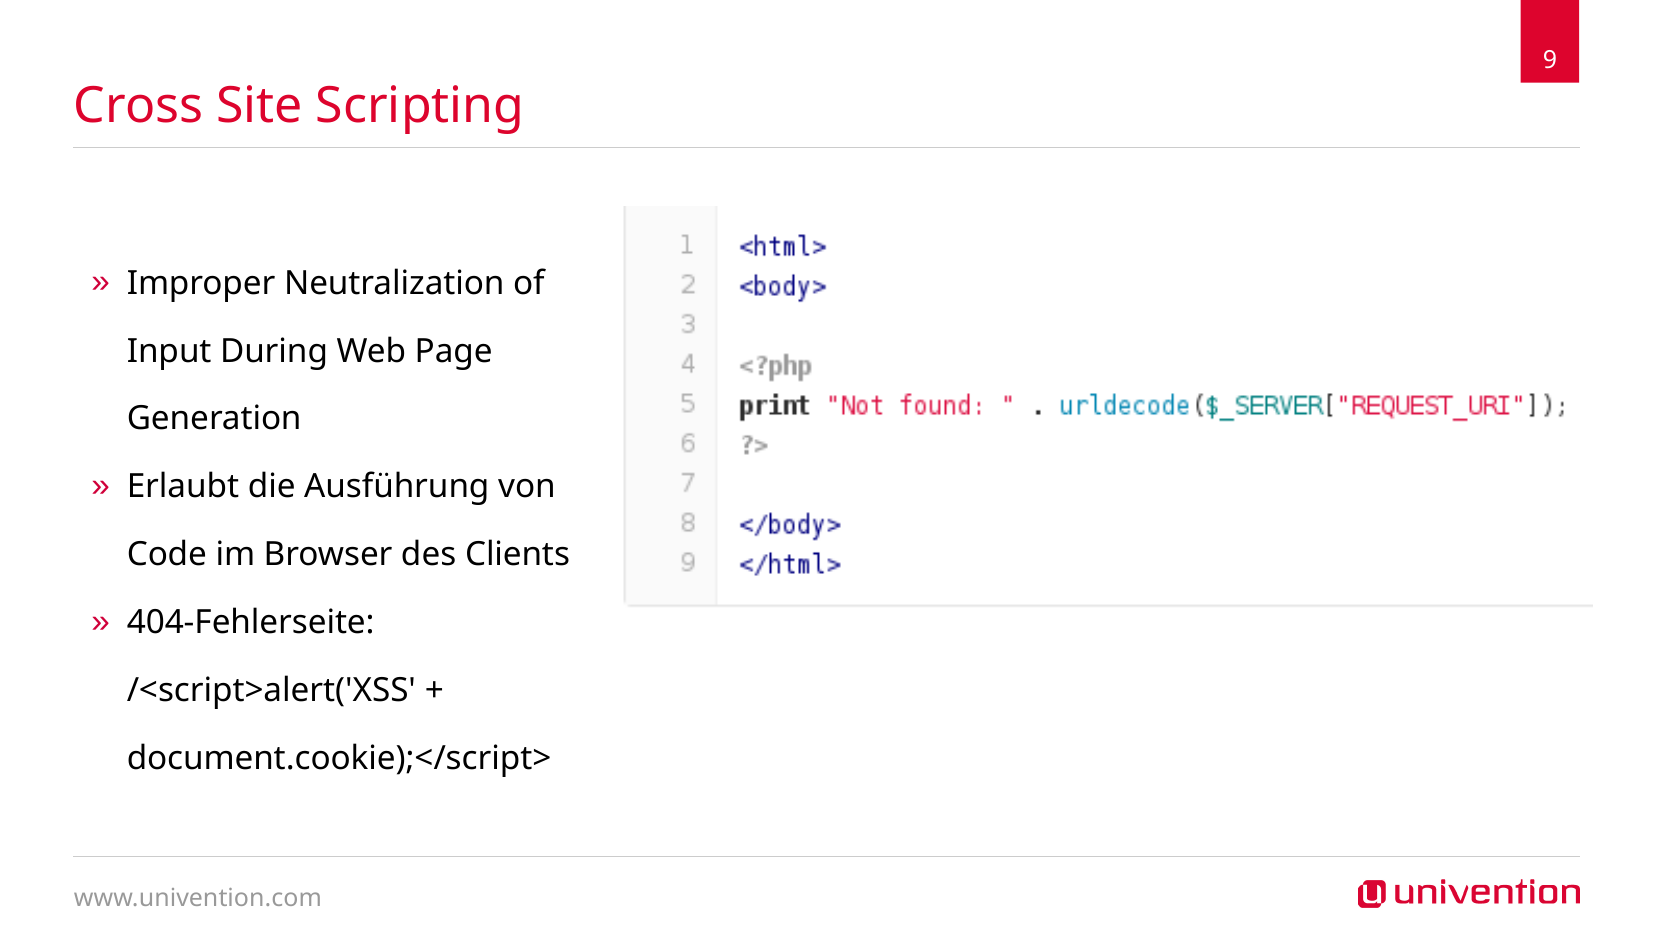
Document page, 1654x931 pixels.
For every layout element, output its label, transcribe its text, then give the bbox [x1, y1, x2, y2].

picture [1358, 879, 1580, 908]
list Improper Neutralization of Input During Web Page Generation Erlaubt die Ausführung von Code im Browser des Clients 404-Fehlerseite: /<script>alert('XSS' + document.cookie);</script> [73, 236, 621, 776]
title Cross Site Scripting [73, 59, 1580, 148]
picture [620, 206, 1593, 622]
